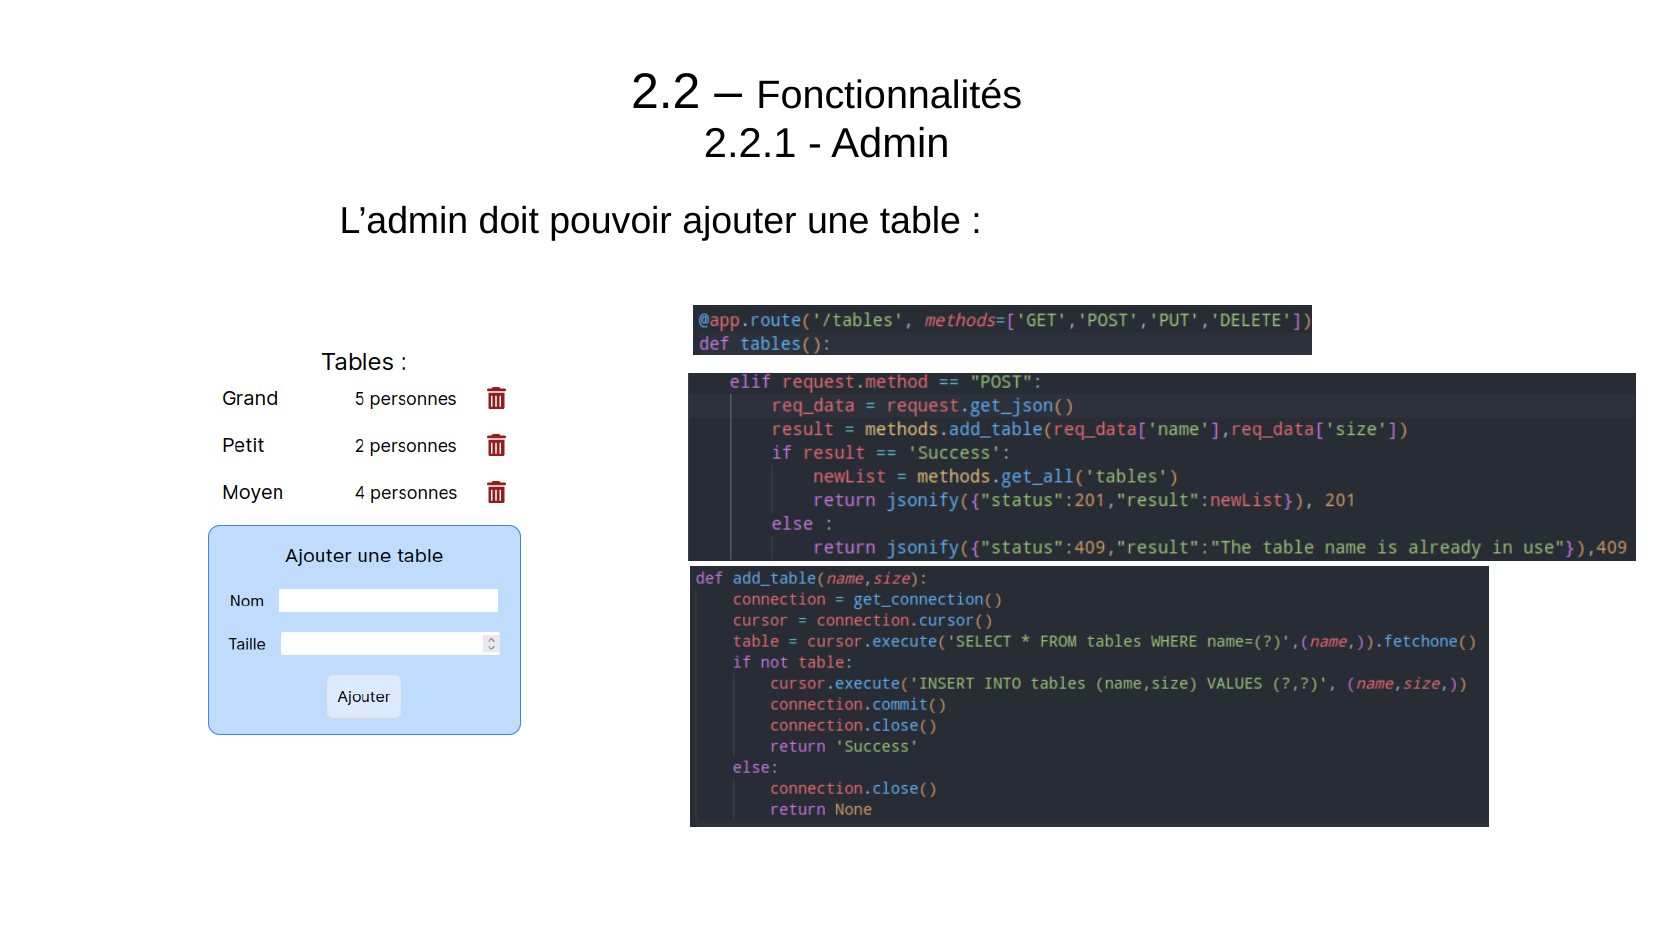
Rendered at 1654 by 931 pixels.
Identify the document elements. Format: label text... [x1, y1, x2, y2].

text_box L’admin doit pouvoir ajouter une table : [324, 192, 1447, 252]
title 2.2 – Fonctionnalités 2.2.1 - Admin [82, 37, 1571, 193]
picture [688, 373, 1636, 562]
picture [693, 305, 1312, 355]
picture [193, 338, 532, 739]
picture [690, 566, 1489, 827]
